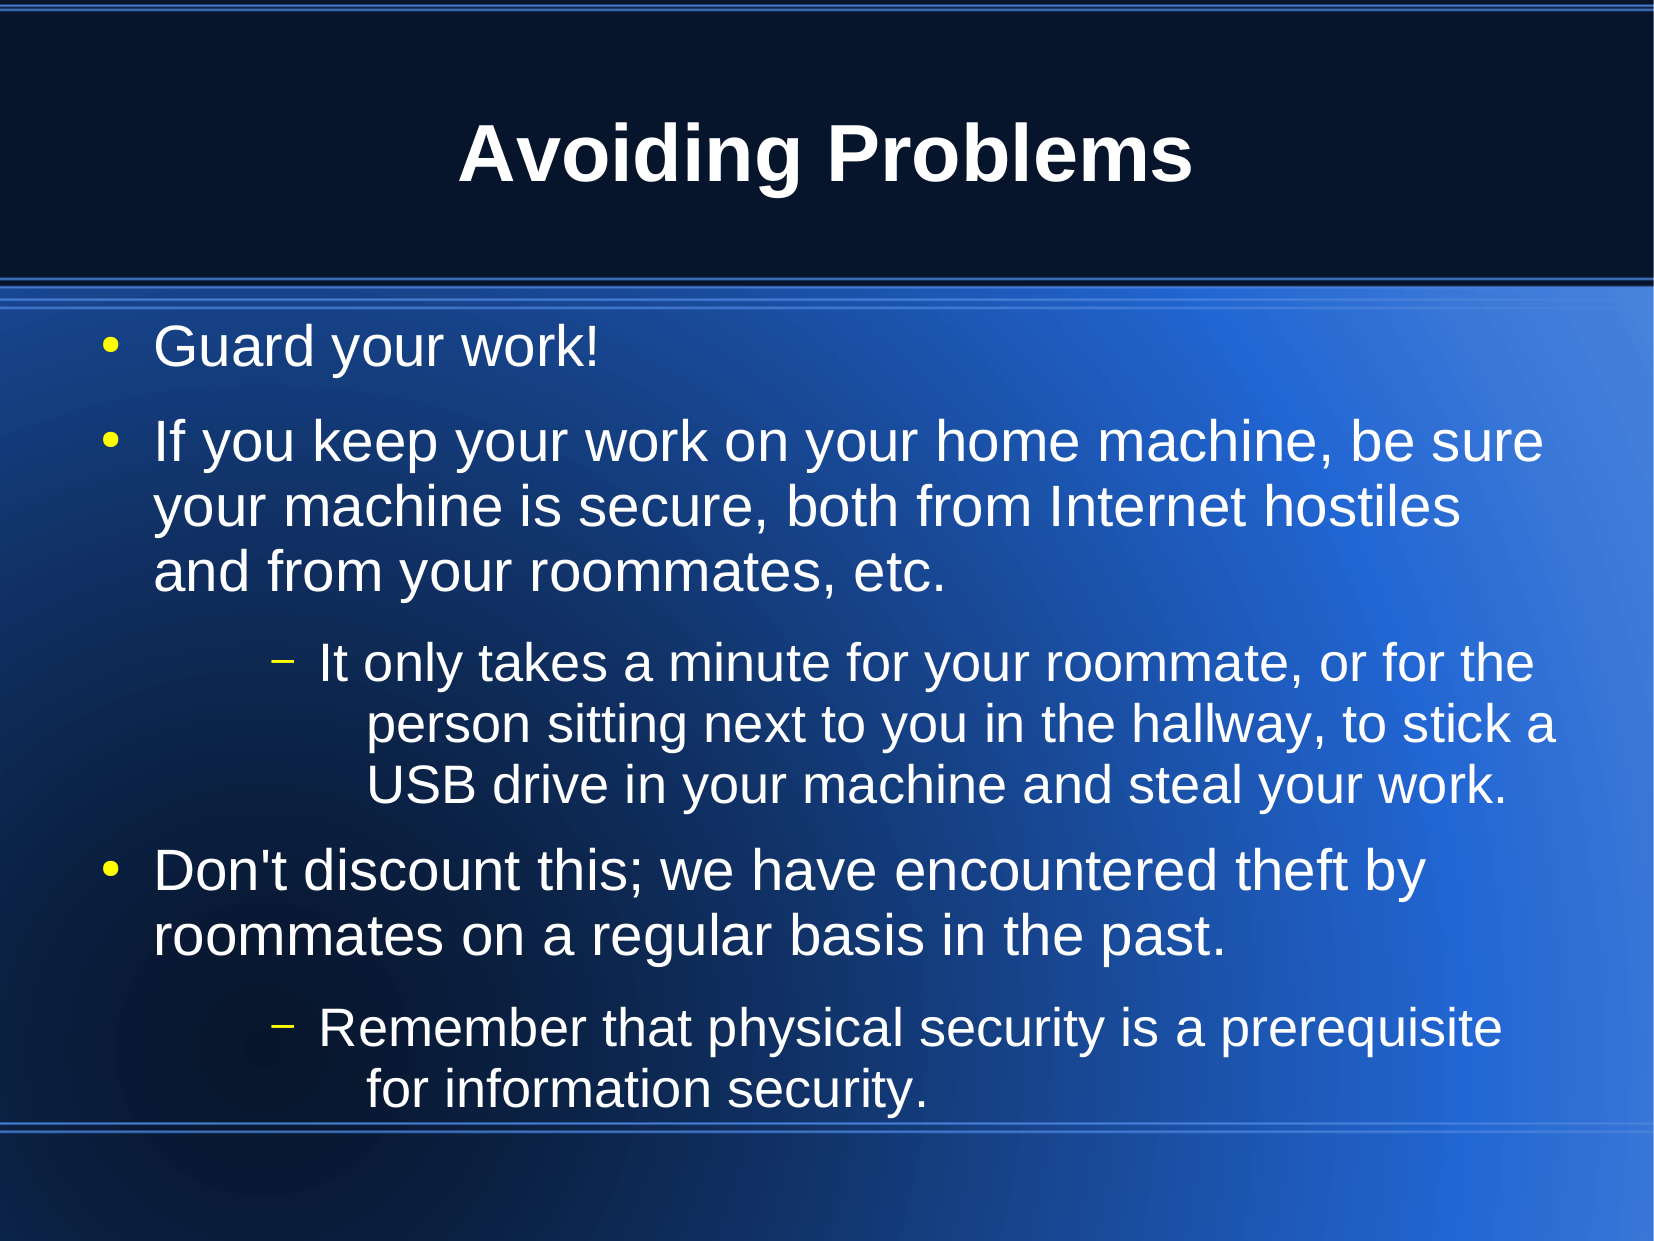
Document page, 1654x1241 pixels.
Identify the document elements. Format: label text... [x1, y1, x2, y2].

picture [0, 0, 1654, 1241]
title Avoiding Problems [82, 49, 1571, 257]
list Guard your work! If you keep your work on your home machine, be sure your machine is secure, both from Internet hostiles and from your roommates, etc. It only takes a minute for your roommate, or for the person sitting next to you in the hallway, to stick a USB drive in your machine and steal your work. Don't discount this; we have encountered theft by roommates on a regular basis in the past. Remember that physical security is a prerequisite for information security. [82, 313, 1571, 1122]
